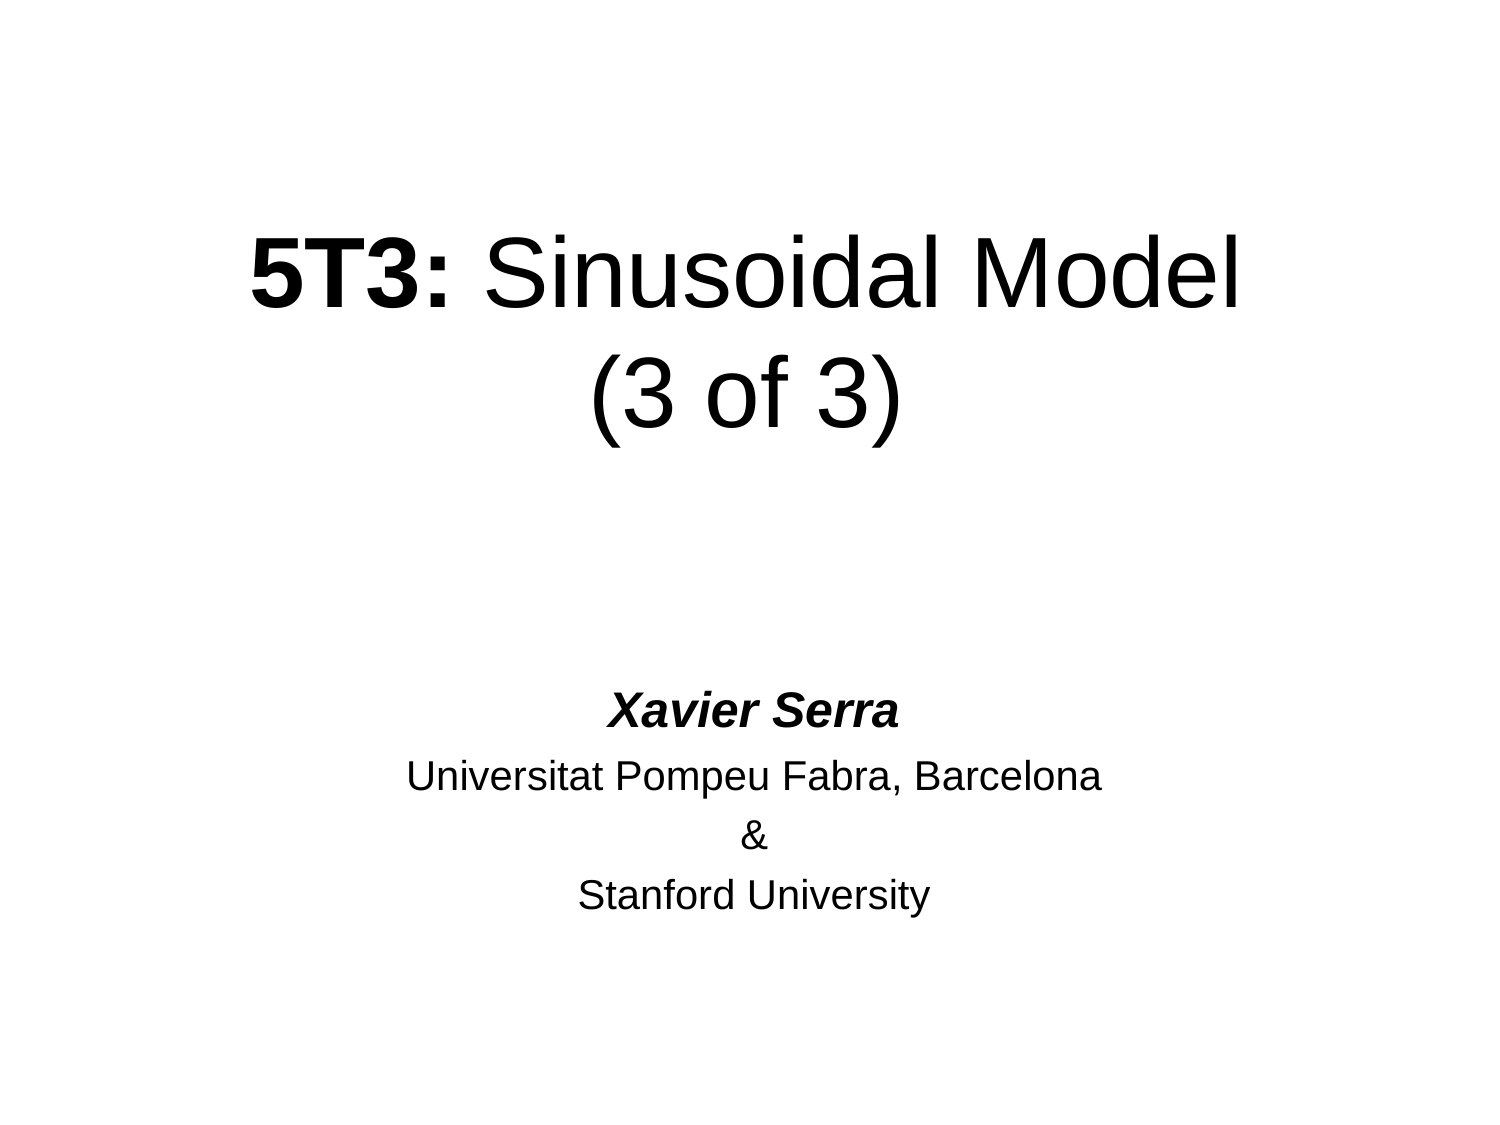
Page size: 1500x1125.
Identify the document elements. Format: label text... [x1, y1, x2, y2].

text_box Xavier Serra Universitat Pompeu Fabra, Barcelona & Stanford University [340, 674, 1169, 874]
title 5T3: Sinusoidal Model (3 of 3) [143, 82, 1350, 572]
